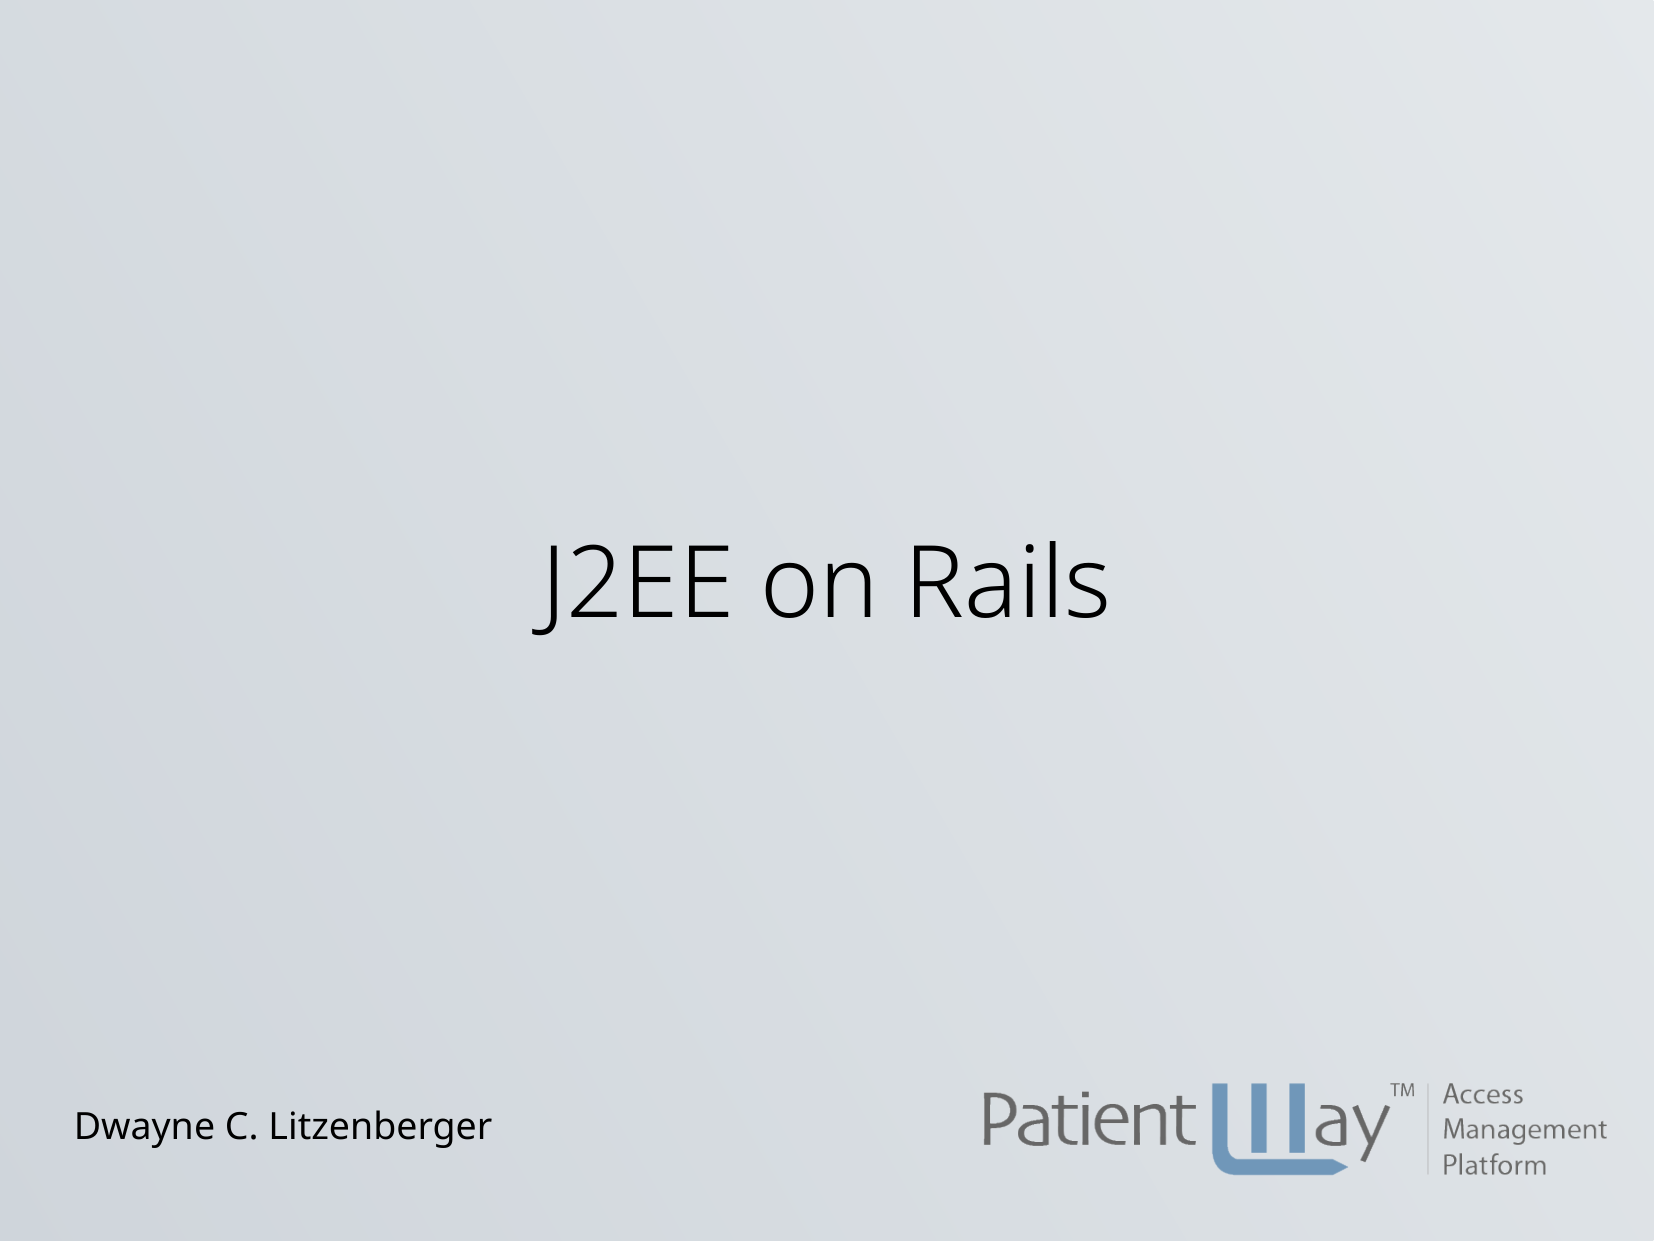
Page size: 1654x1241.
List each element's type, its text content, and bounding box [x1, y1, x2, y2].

subtitle J2EE on Rails [82, 49, 1571, 1092]
text_box Dwayne C. Litzenberger [59, 1092, 974, 1151]
picture [974, 1078, 1615, 1182]
